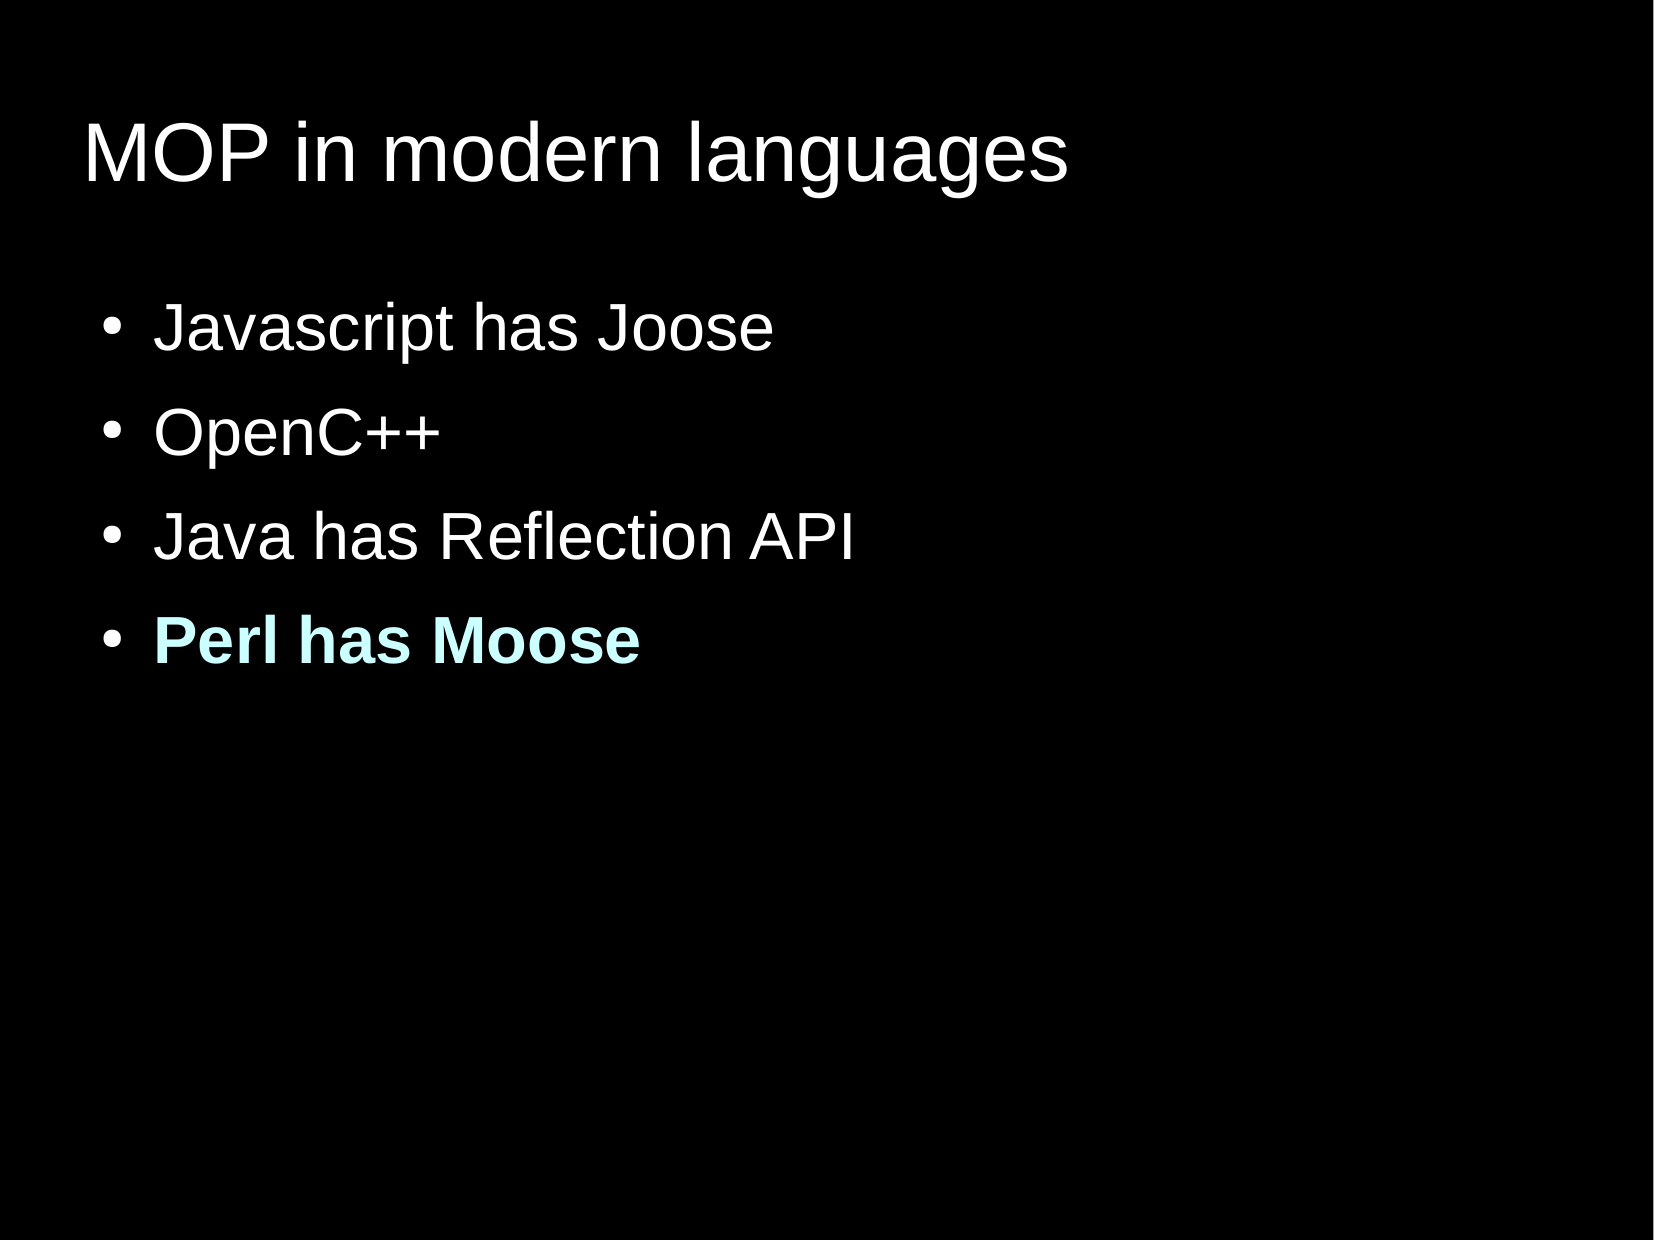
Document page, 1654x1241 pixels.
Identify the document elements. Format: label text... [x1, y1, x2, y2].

list Javascript has Joose OpenC++ Java has Reflection API Perl has Moose [82, 290, 1538, 1010]
title MOP in modern languages [82, 49, 1571, 257]
